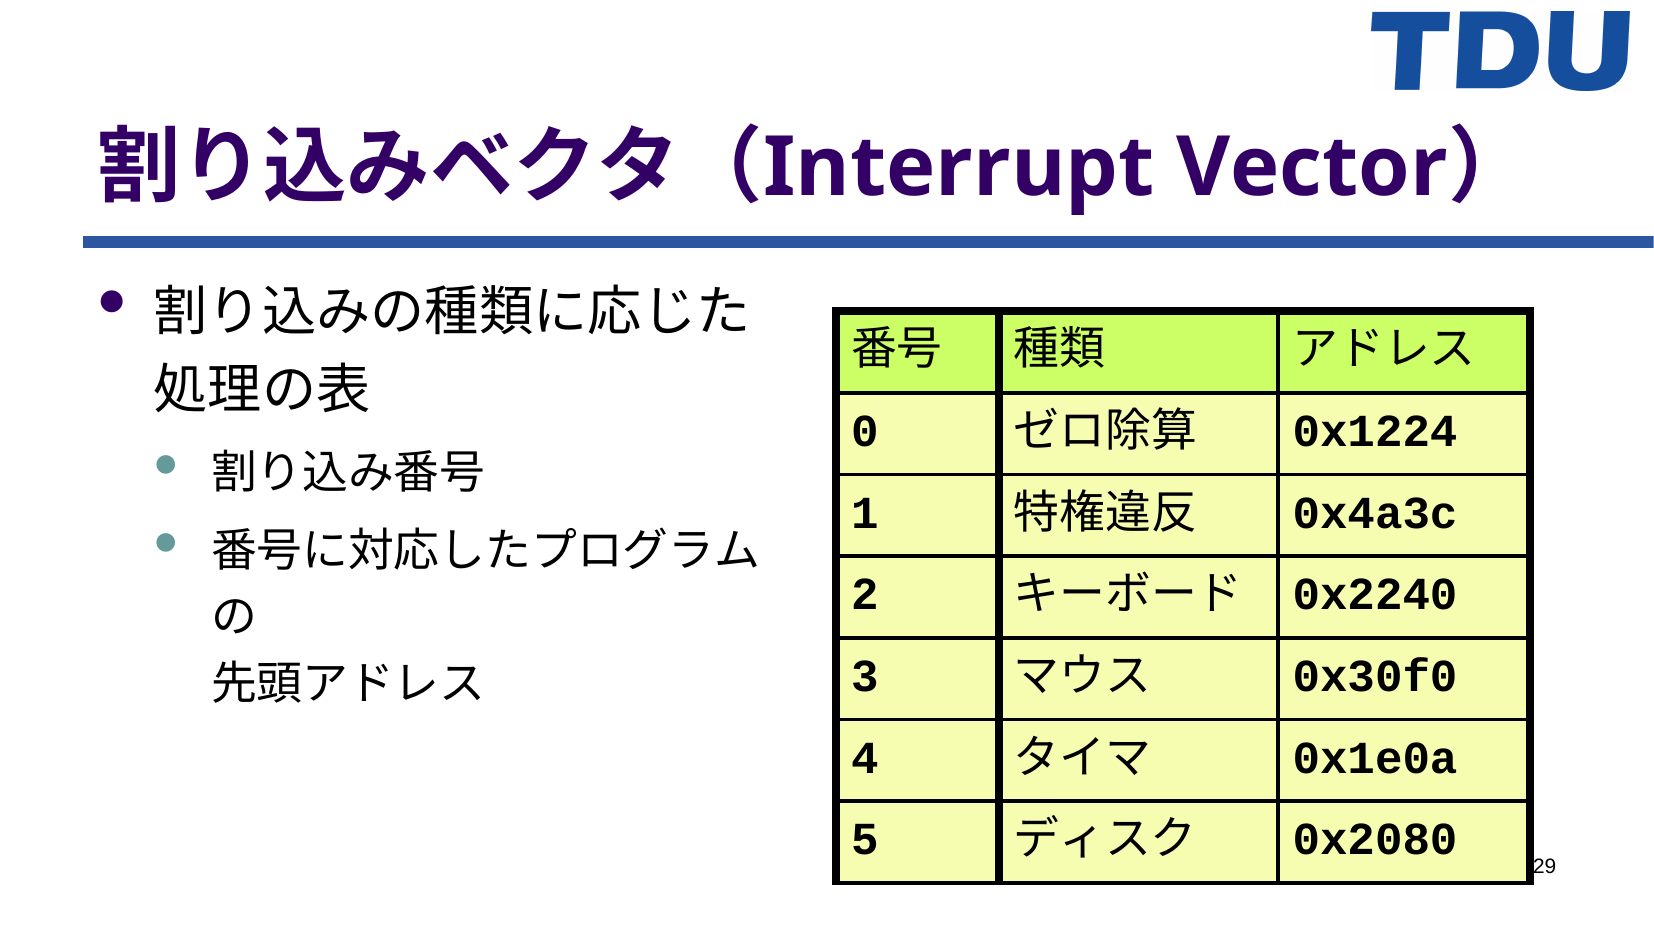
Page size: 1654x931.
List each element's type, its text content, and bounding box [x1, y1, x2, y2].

table_header 番号 [840, 315, 995, 391]
table_cell 0x30f0 [1280, 640, 1526, 718]
table_cell 0x1e0a [1280, 721, 1526, 799]
table_cell 1 [840, 476, 995, 554]
table_cell タイマ [1003, 721, 1276, 799]
table_cell 0x4a3c [1280, 476, 1526, 554]
table_header アドレス [1280, 315, 1526, 391]
table_cell 3 [840, 640, 995, 718]
list 割り込みの種類に応じた 処理の表 割り込み番号 番号に対応したプログラムの 先頭アドレス [82, 259, 809, 807]
table_header 種類 [1003, 315, 1276, 391]
table_cell 0 [840, 395, 995, 473]
table_cell ゼロ除算 [1003, 395, 1276, 473]
table_cell キーボード [1003, 558, 1276, 636]
table_cell 4 [840, 721, 995, 799]
picture [1371, 11, 1630, 91]
table_cell マウス [1003, 640, 1276, 718]
table_cell 0x2240 [1280, 558, 1526, 636]
table_cell 特権違反 [1003, 476, 1276, 554]
table_cell ディスク [1003, 803, 1276, 881]
table_cell 2 [840, 558, 995, 636]
table_cell 0x1224 [1280, 395, 1526, 473]
title 割り込みベクタ（Interrupt Vector） [82, 51, 1571, 228]
table_cell 0x2080 [1280, 803, 1526, 881]
table_cell 5 [840, 803, 995, 881]
